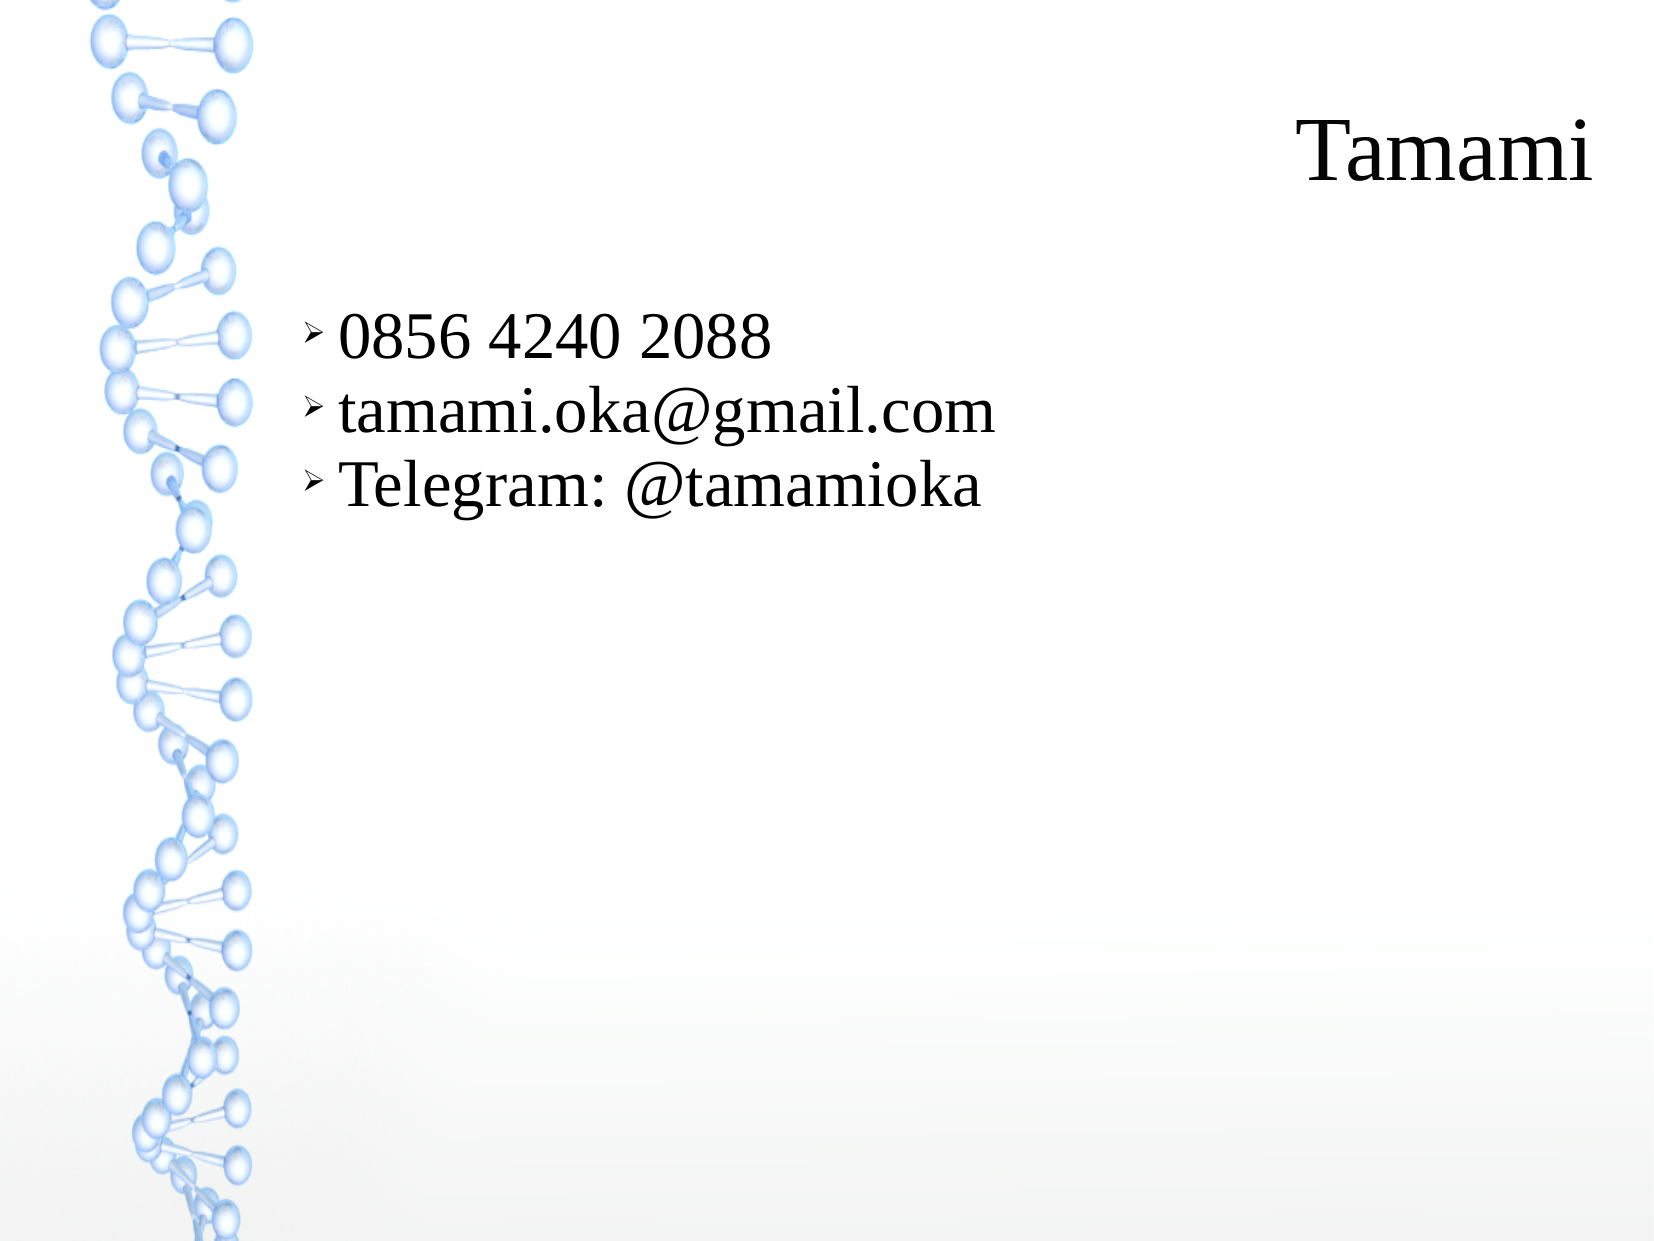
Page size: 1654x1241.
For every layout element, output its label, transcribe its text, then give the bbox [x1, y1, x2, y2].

picture [0, 0, 1654, 1241]
subtitle 0856 4240 2088 tamami.oka@gmail.com Telegram: @tamamioka [265, 299, 1595, 1019]
title Tamami [265, 47, 1595, 252]
